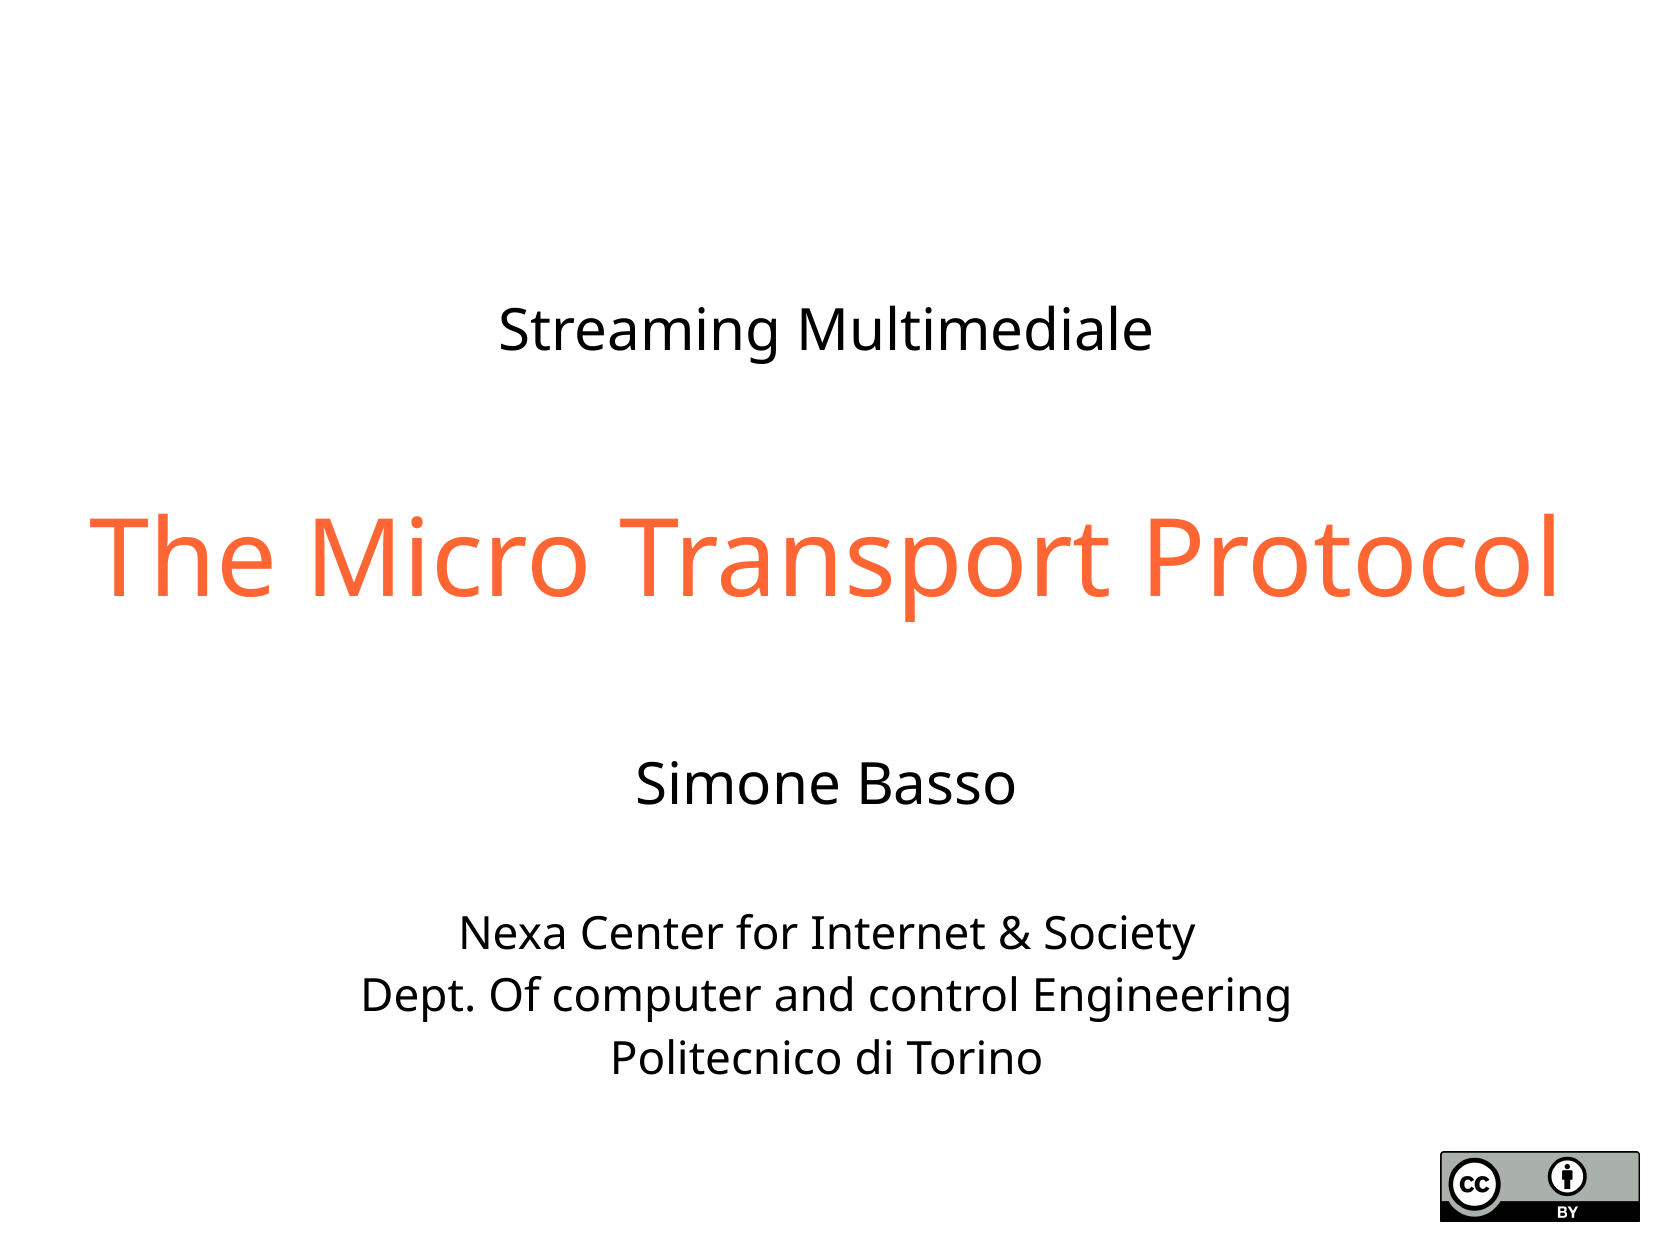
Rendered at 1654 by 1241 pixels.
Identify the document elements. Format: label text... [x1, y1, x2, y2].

picture [1440, 1151, 1640, 1222]
subtitle Streaming Multimediale The Micro Transport Protocol Simone Basso Nexa Center for Internet & Society Dept. Of computer and control Engineering Politecnico di Torino [82, 0, 1571, 1117]
